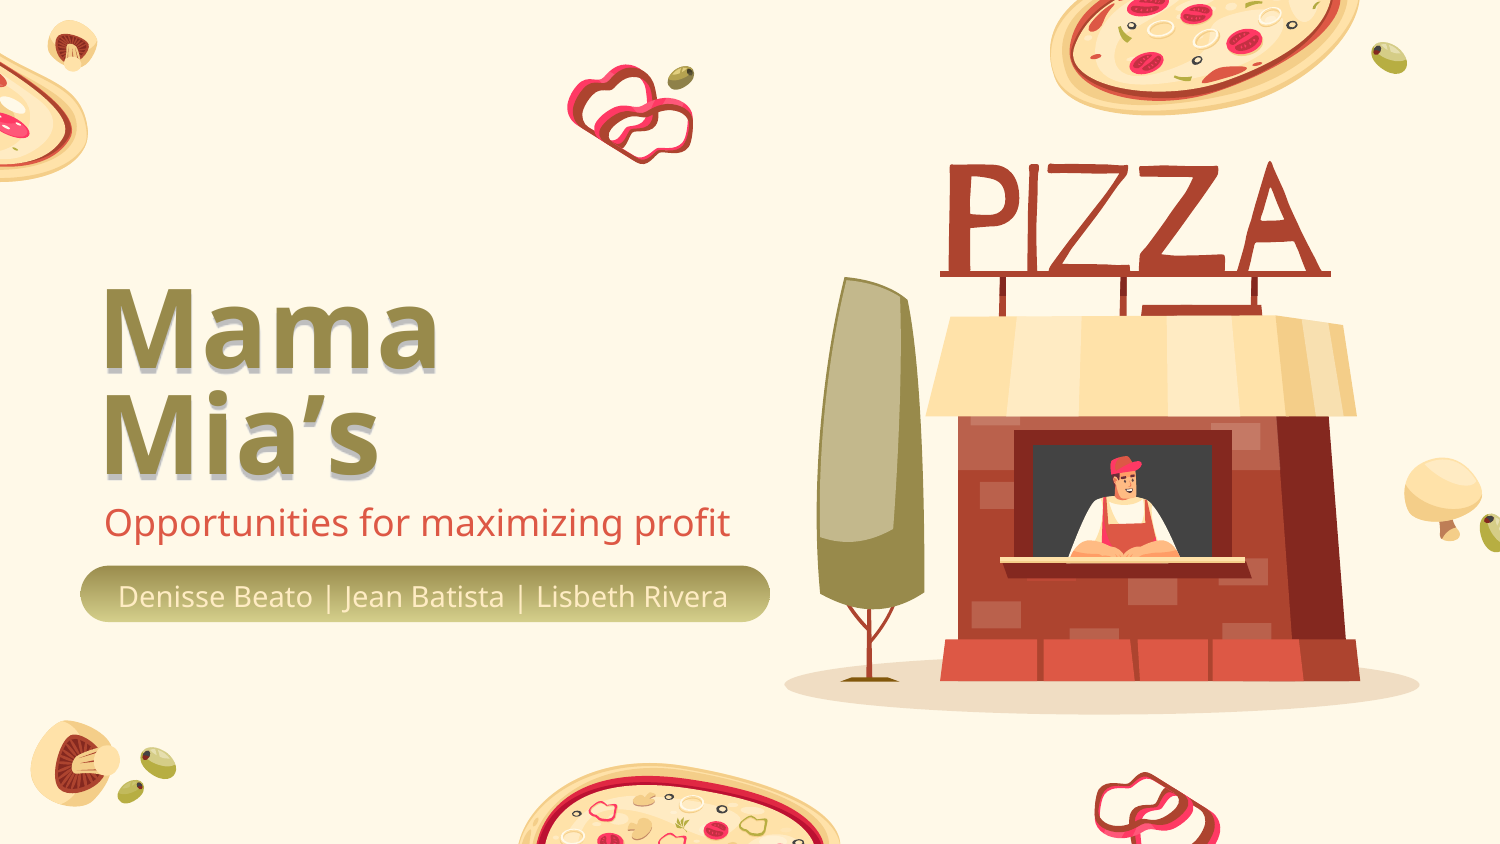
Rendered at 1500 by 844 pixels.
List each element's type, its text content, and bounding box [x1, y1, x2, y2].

subtitle Denisse Beato | Jean Batista | Lisbeth Rivera [43, 563, 781, 621]
text_box [784, 160, 1420, 715]
text_box [667, 66, 695, 90]
text_box Opportunities for maximizing profit [89, 484, 788, 565]
title Mama Mia’s [82, 268, 819, 492]
text_box [567, 64, 693, 165]
